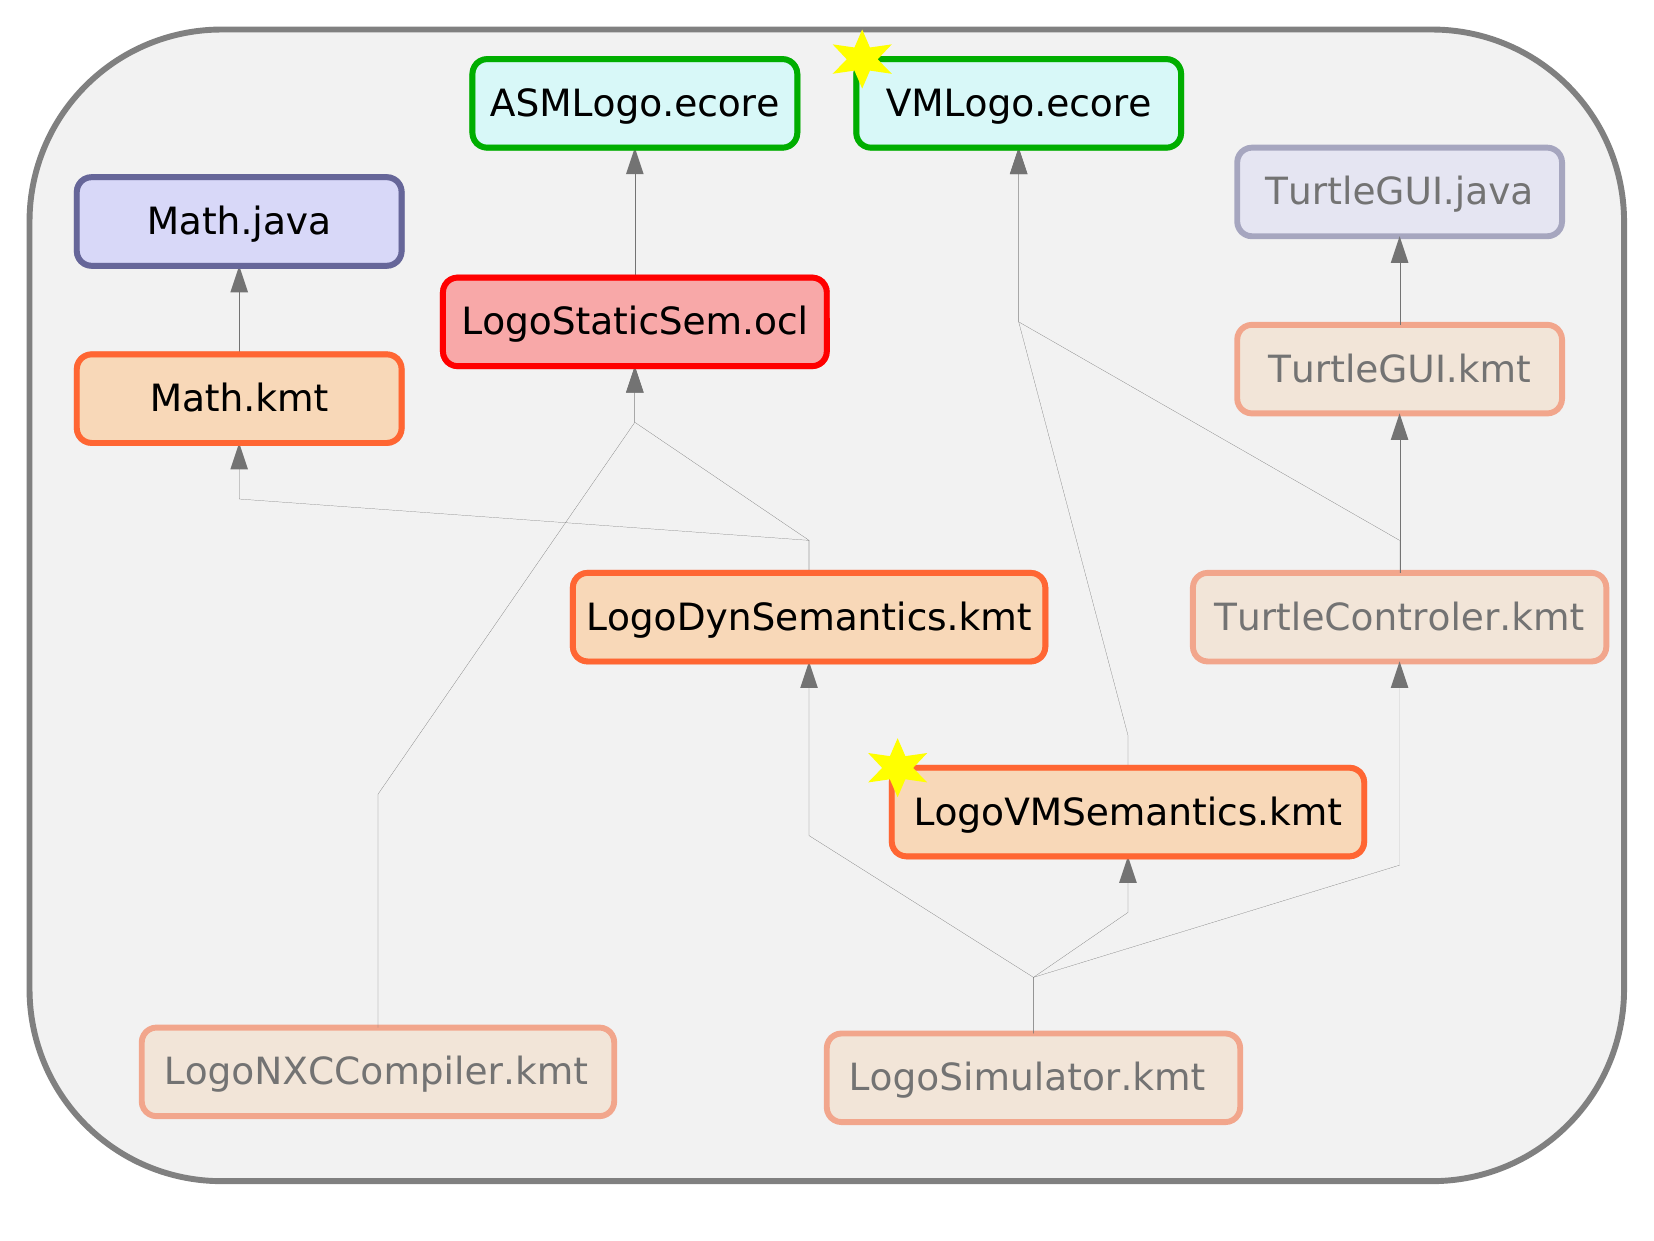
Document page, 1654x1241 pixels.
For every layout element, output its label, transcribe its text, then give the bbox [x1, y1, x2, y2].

text_box ASMLogo.ecore [472, 59, 798, 148]
text_box VMLogo.ecore [856, 59, 1182, 148]
text_box LogoDynSemantics.kmt [572, 572, 1046, 662]
text_box LogoVMSemantics.kmt [891, 767, 1365, 857]
text_box Math.java [76, 177, 402, 266]
text_box [29, 29, 1625, 1182]
text_box Math.kmt [76, 354, 402, 443]
text_box LogoStaticSem.ocl [442, 277, 827, 367]
